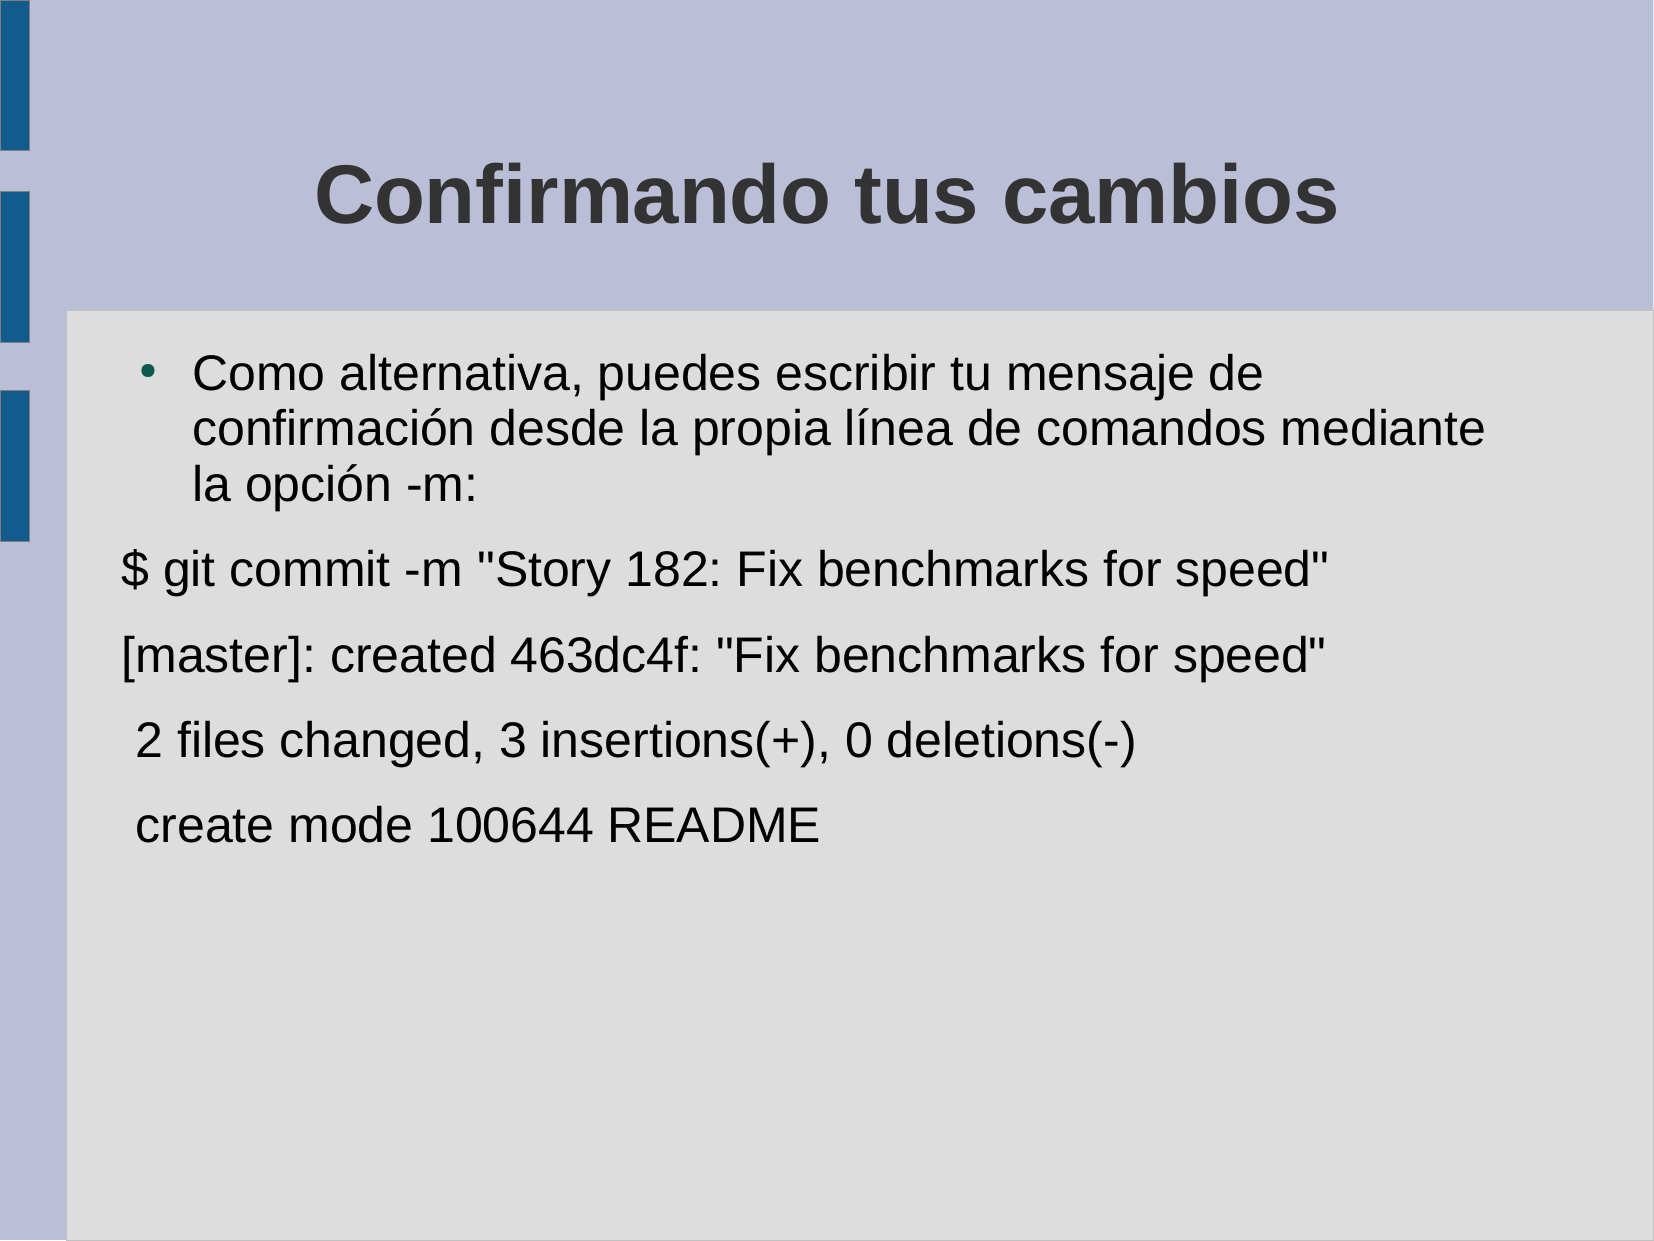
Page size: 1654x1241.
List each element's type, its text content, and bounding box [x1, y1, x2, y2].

list Como alternativa, puedes escribir tu mensaje de confirmación desde la propia línea de comandos mediante la opción -m: $ git commit -m "Story 182: Fix benchmarks for speed" [master]: created 463dc4f: "Fix benchmarks for speed" 2 files changed, 3 insertions(+), 0 deletions(-) create mode 100644 README [121, 344, 1534, 1127]
title Confirmando tus cambios [121, 91, 1534, 299]
